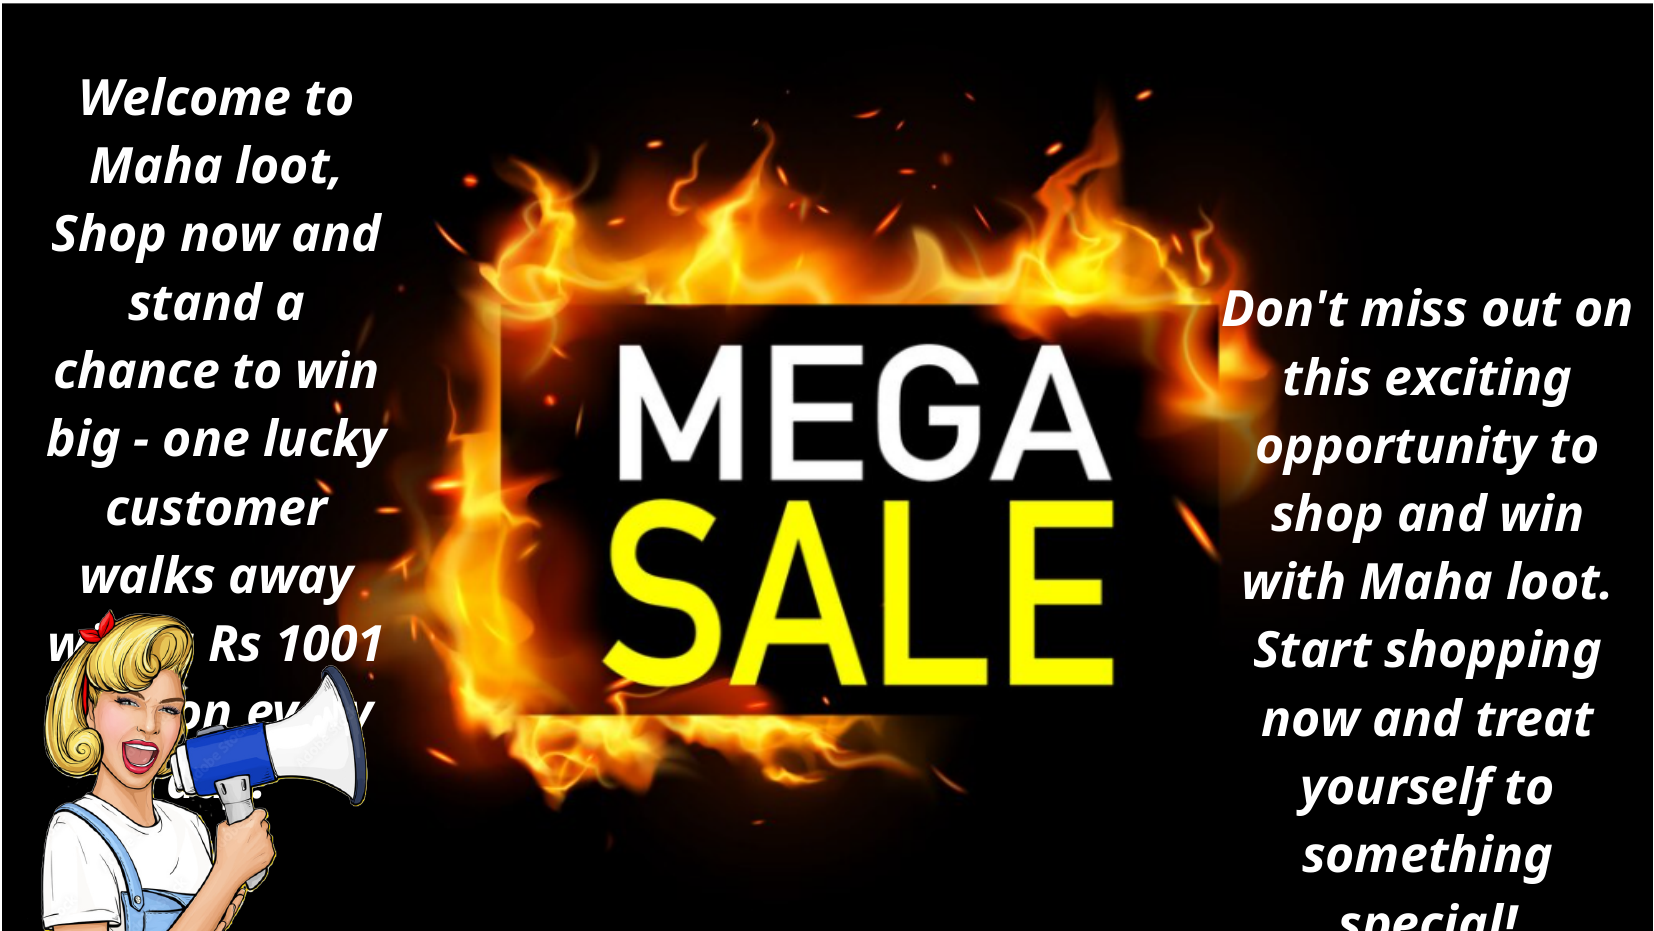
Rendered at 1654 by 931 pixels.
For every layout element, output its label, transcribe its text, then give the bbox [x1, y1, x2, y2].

text_box Welcome to Maha loot, Shop now and stand a chance to win big - one lucky customer walks away with a Rs 1001 coupon every day! [31, 54, 416, 852]
picture [2, 2, 1653, 931]
text_box Don't miss out on this exciting opportunity to shop and win with Maha loot. Start shopping now and treat yourself to something special! [1206, 265, 1650, 931]
